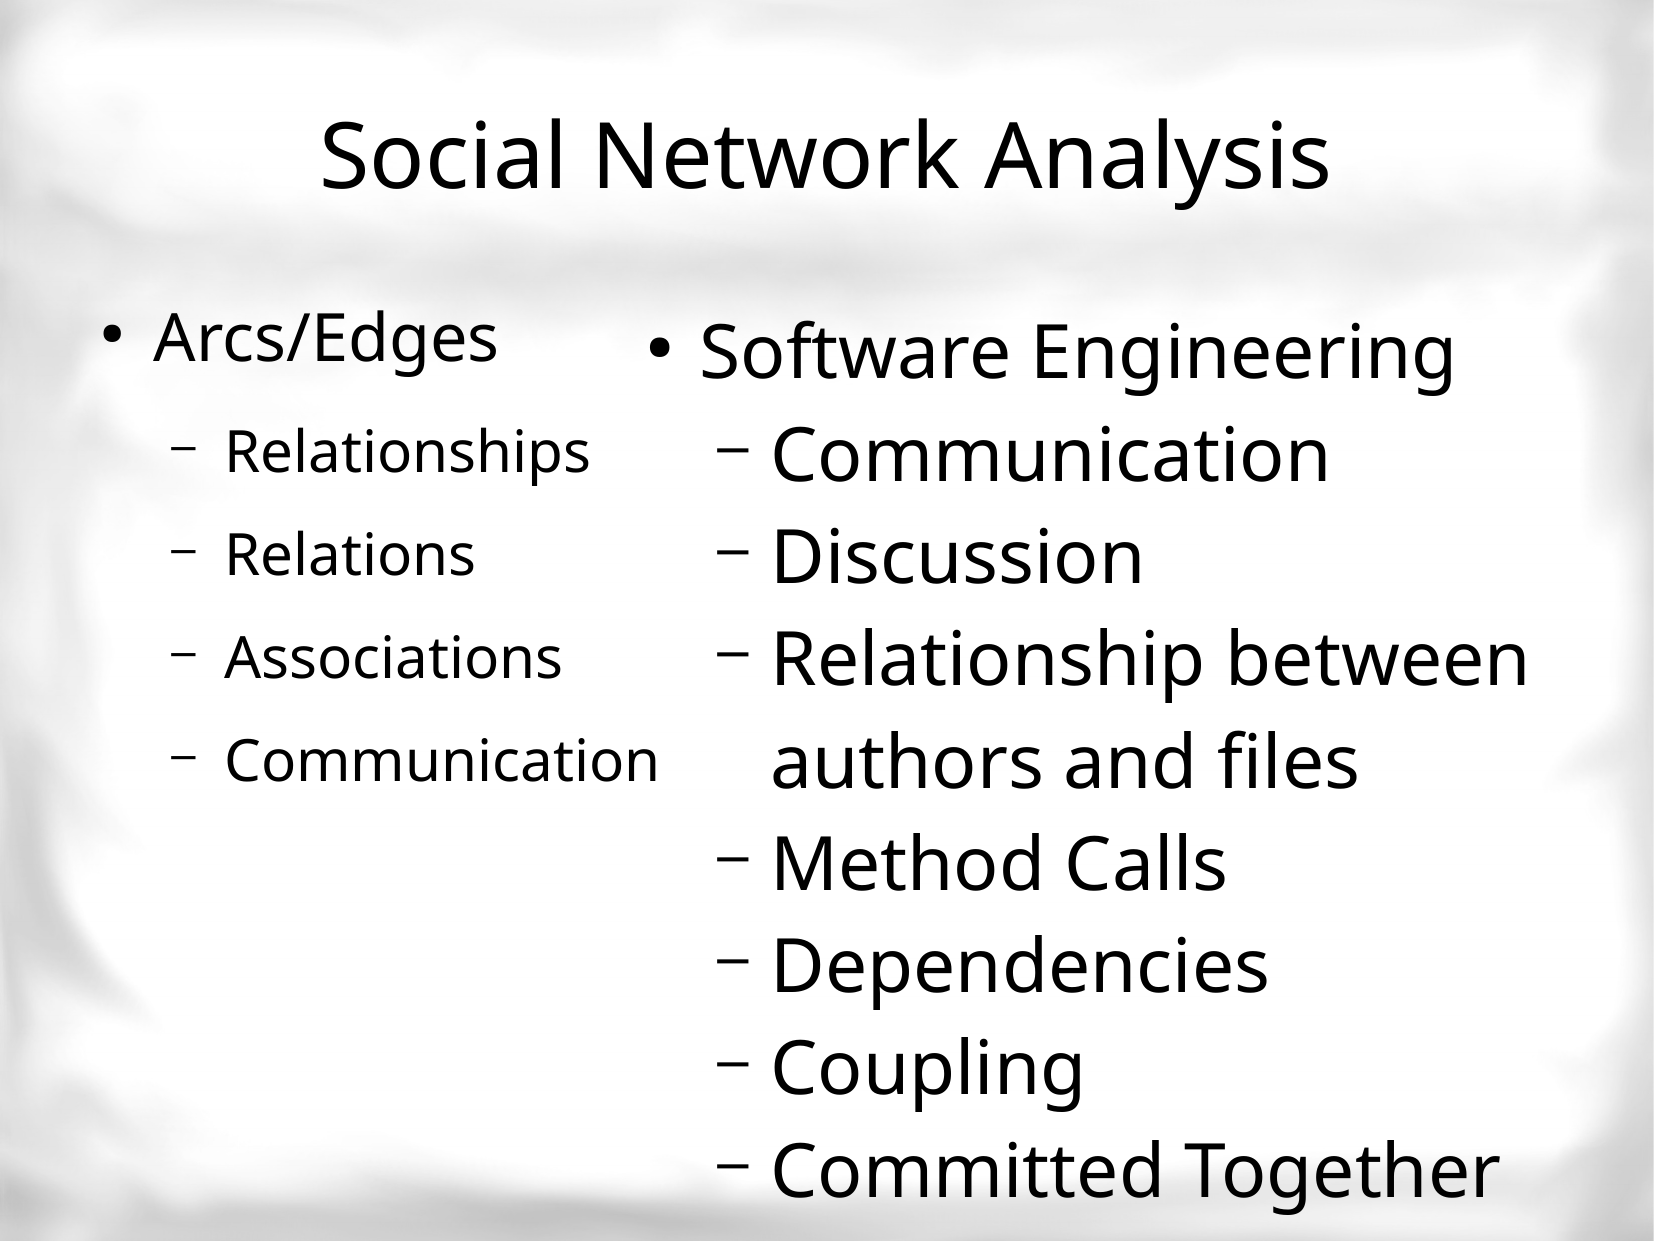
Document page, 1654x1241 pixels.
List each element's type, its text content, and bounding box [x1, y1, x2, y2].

text_box Software Engineering Communication Discussion Relationship between authors and files Method Calls Dependencies Coupling Committed Together [613, 188, 1571, 1047]
title Social Network Analysis [82, 49, 1571, 257]
picture [0, 0, 1654, 1241]
list Arcs/Edges Relationships Relations Associations Communication [82, 290, 613, 1010]
